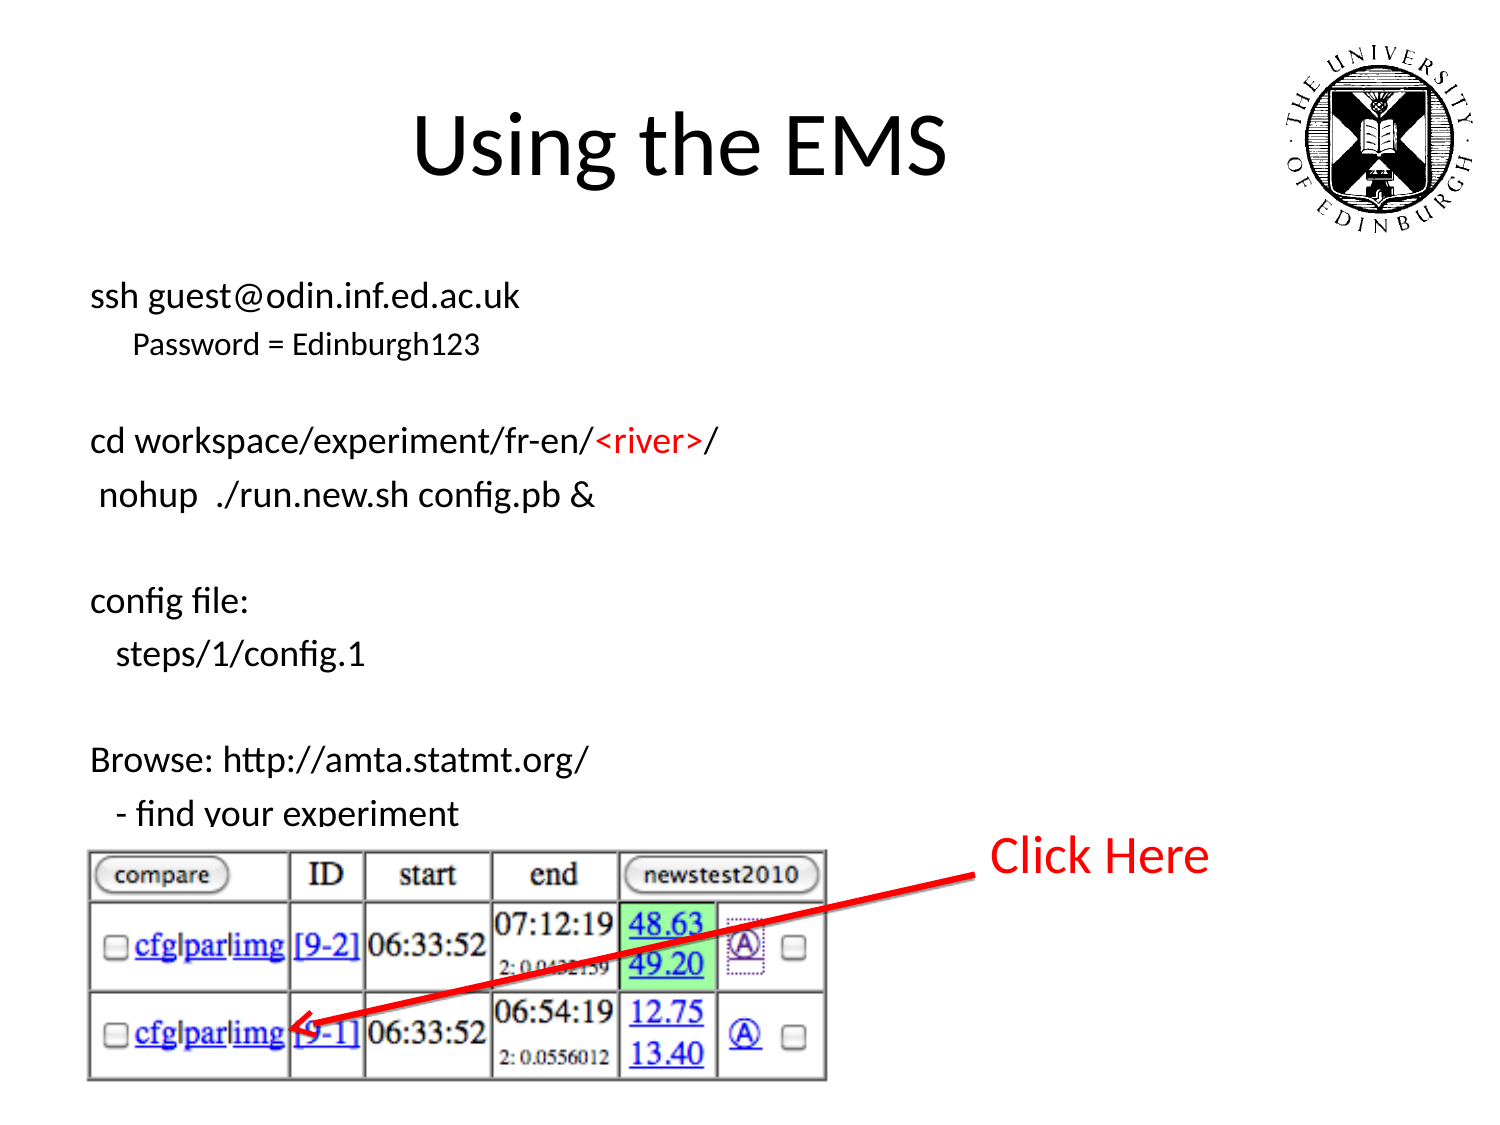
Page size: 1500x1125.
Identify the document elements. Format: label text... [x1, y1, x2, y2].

picture [75, 827, 884, 1113]
title Using the EMS [75, 45, 1286, 233]
text_box Click Here [976, 812, 1226, 893]
picture [1286, 45, 1473, 233]
list ssh guest@odin.inf.ed.ac.uk Password = Edinburgh123 cd workspace/experiment/fr-en/<river>/ nohup ./run.new.sh config.pb & config file: steps/1/config.1 Browse: http://amta.statmt.org/ - find your experiment _ [75, 262, 1425, 1005]
